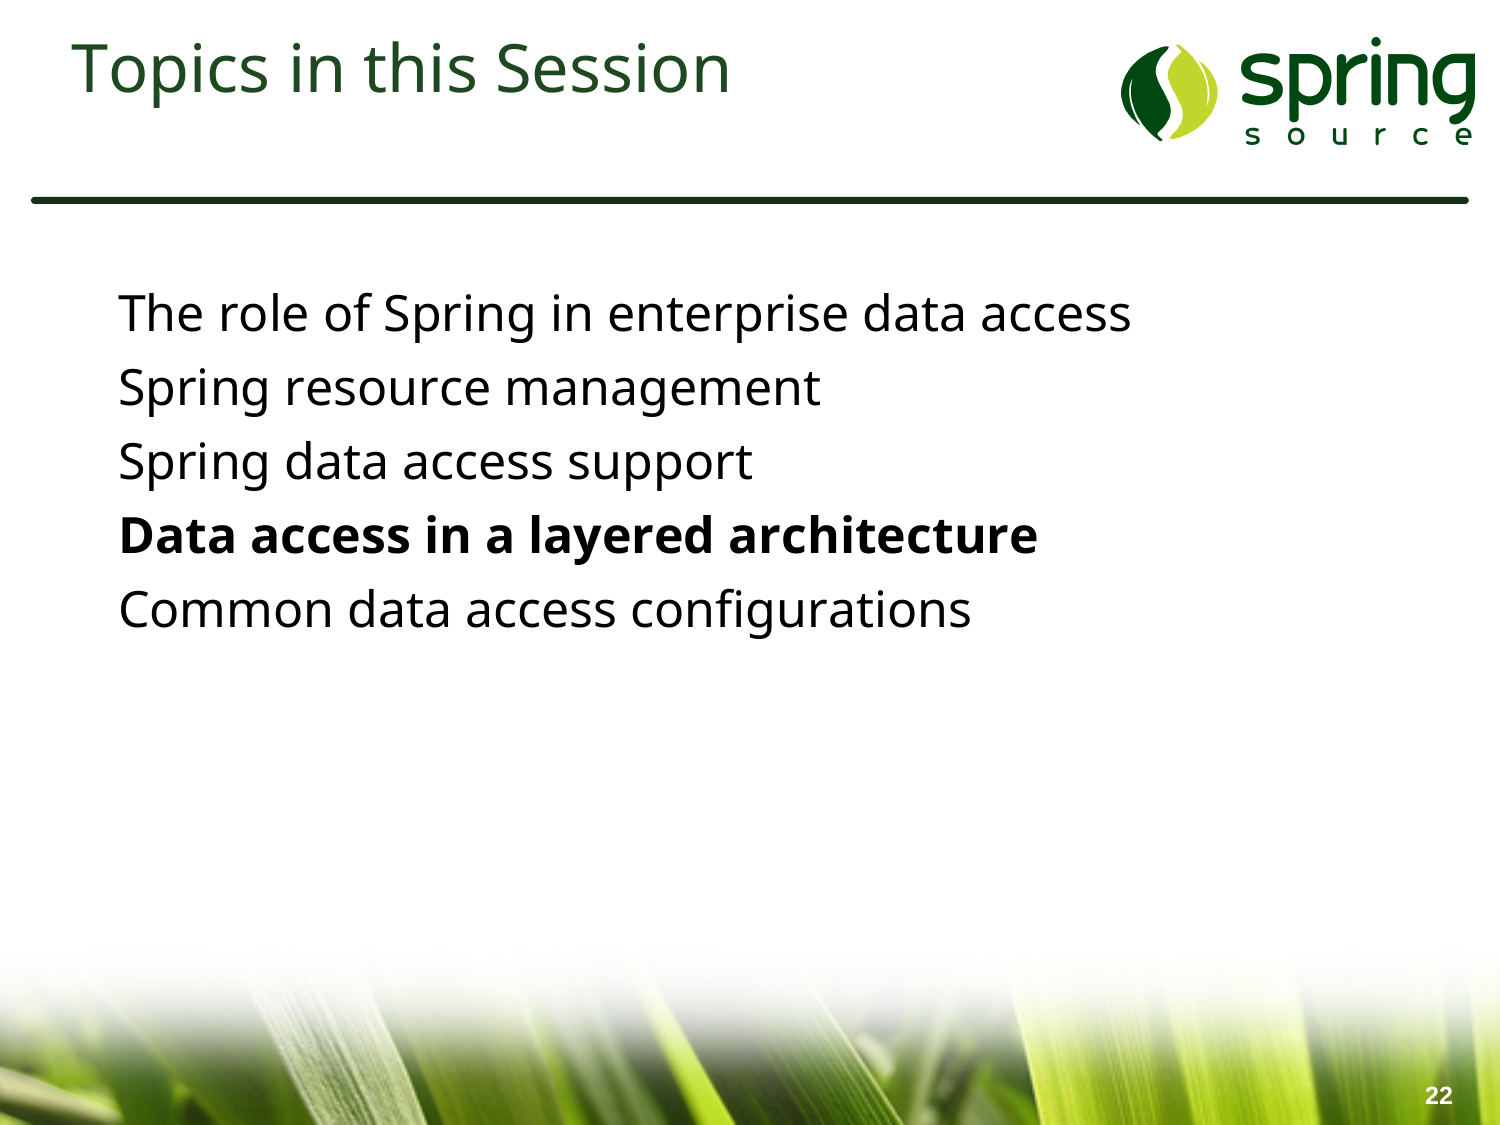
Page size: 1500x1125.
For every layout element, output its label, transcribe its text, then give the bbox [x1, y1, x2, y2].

title Topics in this Session [56, 13, 1089, 176]
picture [1121, 37, 1475, 145]
list The role of Spring in enterprise data access Spring resource management Spring data access support Data access in a layered architecture Common data access configurations [103, 275, 1394, 938]
picture [0, 944, 1500, 1125]
